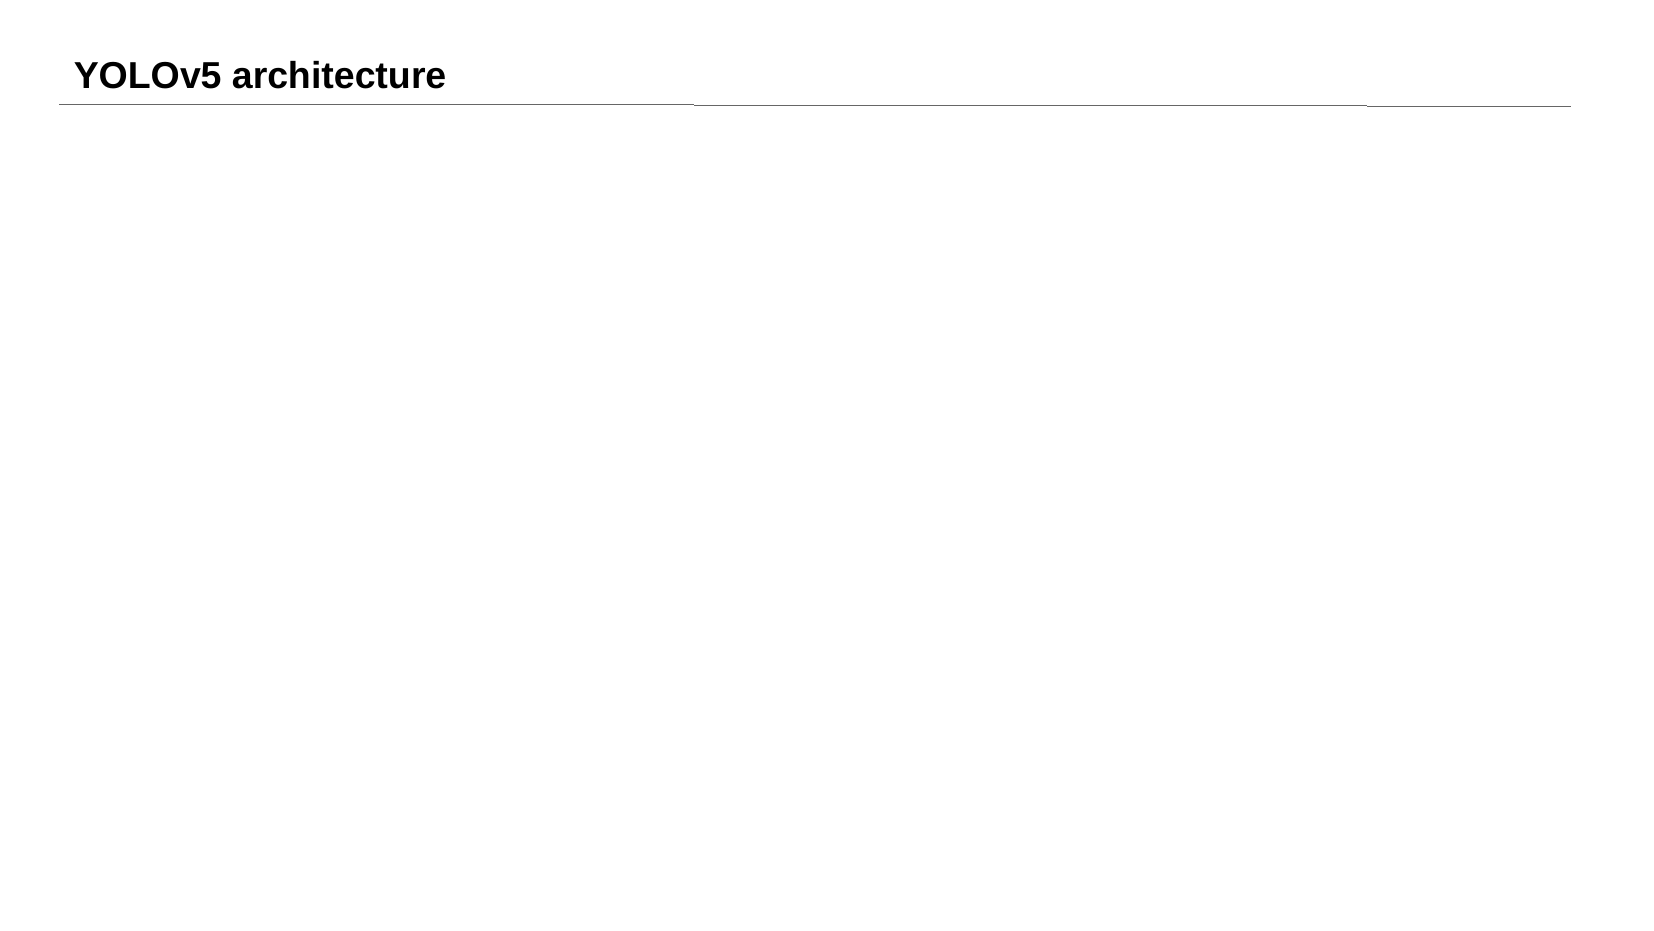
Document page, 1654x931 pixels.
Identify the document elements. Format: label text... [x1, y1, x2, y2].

text_box YOLOv5 architecture [59, 47, 520, 104]
